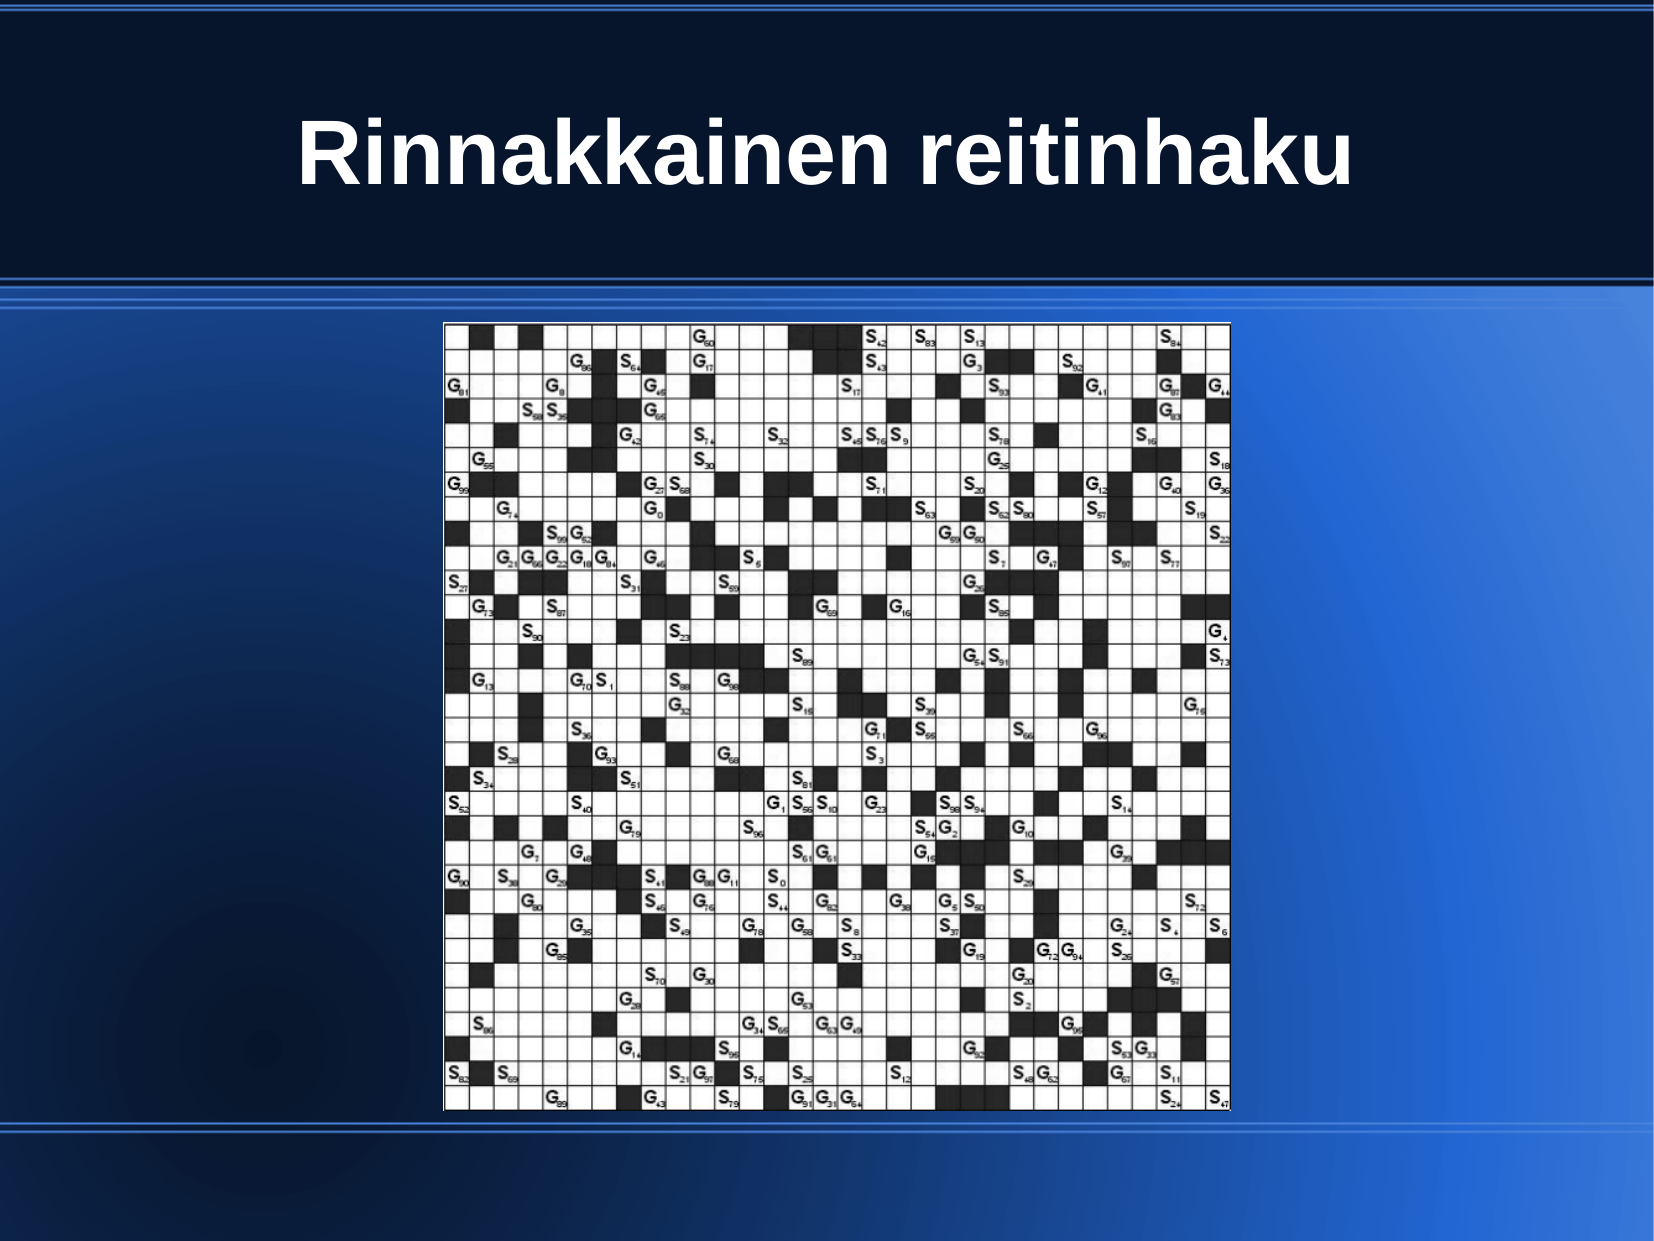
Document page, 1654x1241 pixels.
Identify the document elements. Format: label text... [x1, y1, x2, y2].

title Rinnakkainen reitinhaku [82, 49, 1571, 257]
picture [0, 0, 1654, 1241]
